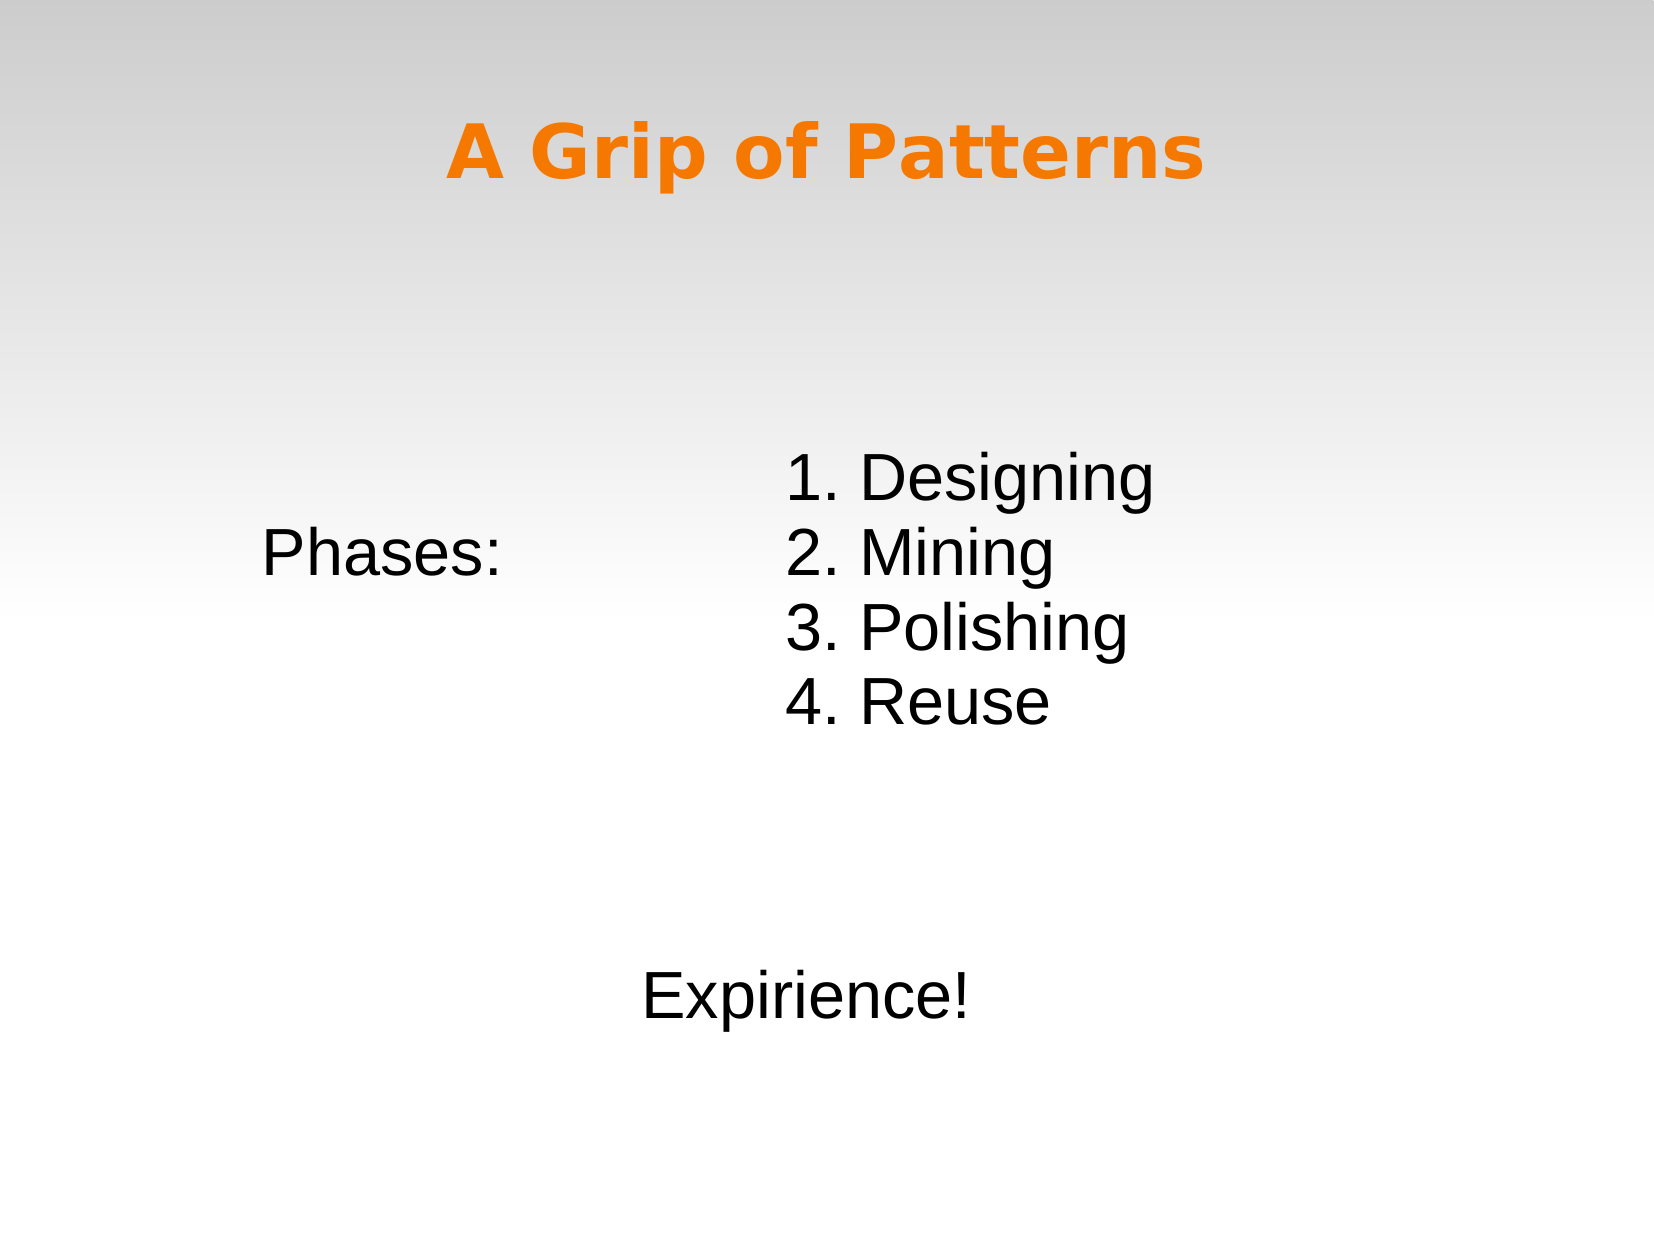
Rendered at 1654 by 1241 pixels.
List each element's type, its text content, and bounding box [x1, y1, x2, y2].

text_box Expirience! [450, 951, 1163, 1049]
text_box Phases: [37, 225, 746, 1029]
subtitle 1. Designing 2. Mining 3. Polishing 4. Reuse [750, 300, 1534, 1029]
title A Grip of Patterns [82, 56, 1571, 250]
